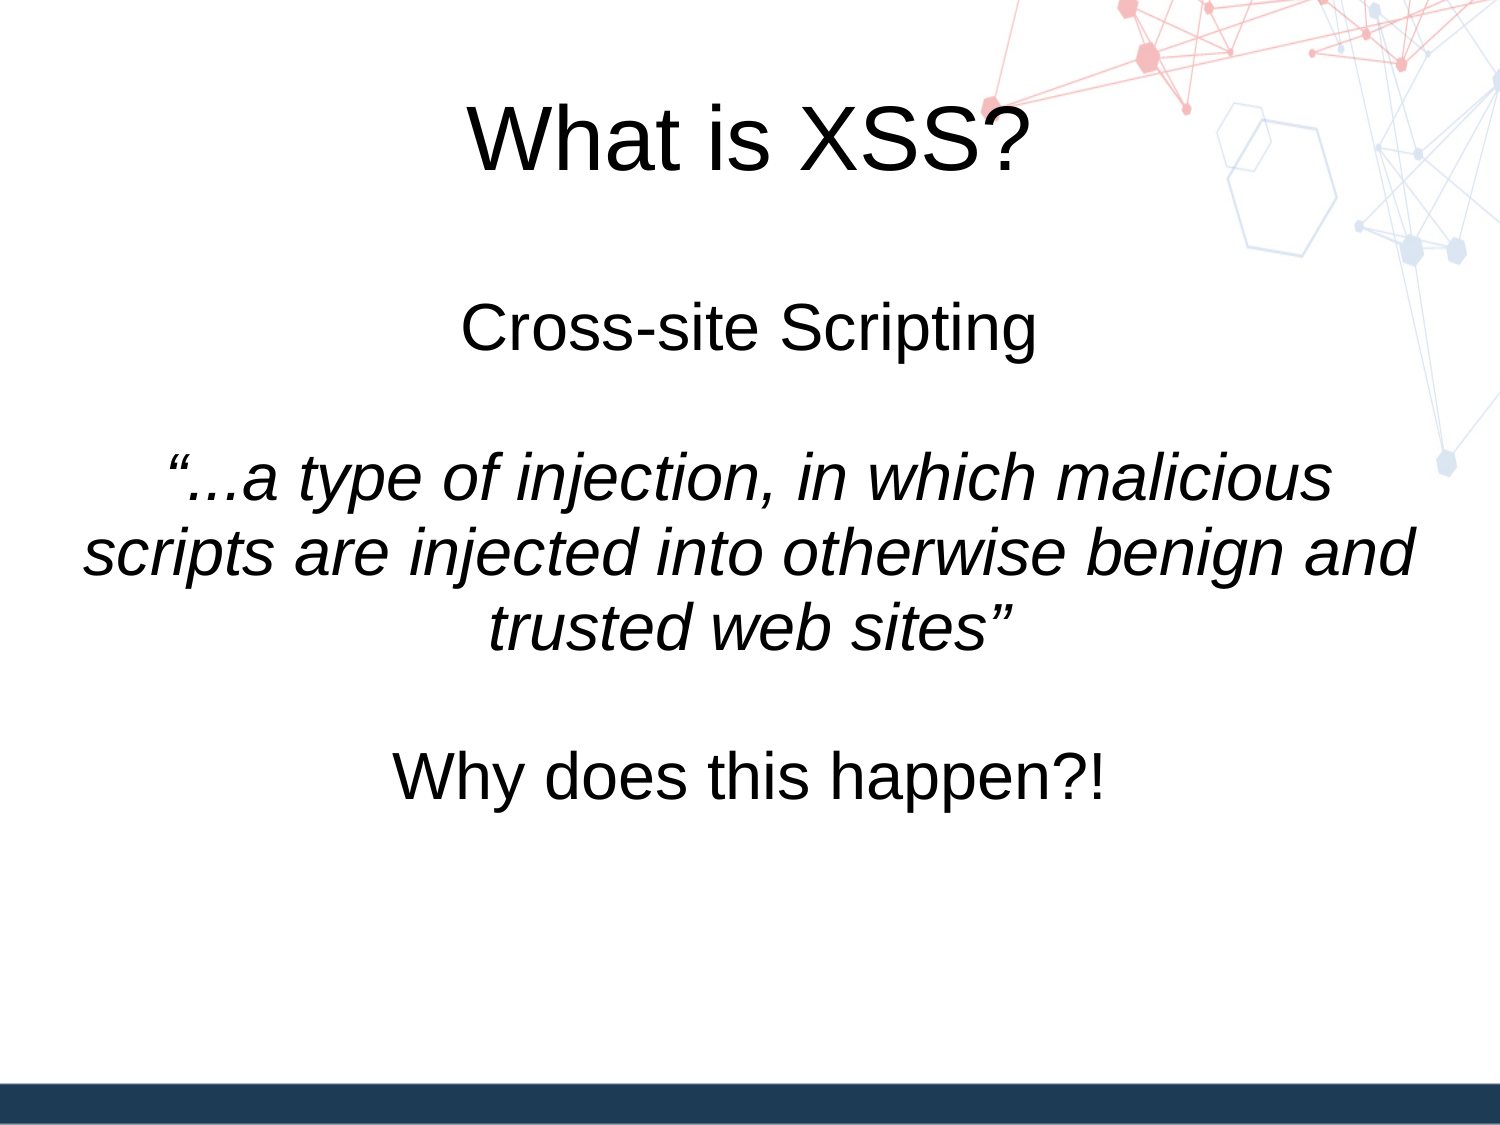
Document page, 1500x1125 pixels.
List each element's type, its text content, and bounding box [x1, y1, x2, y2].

title What is XSS? [75, 44, 1425, 233]
subtitle Cross-site Scripting “...a type of injection, in which malicious scripts are injected into otherwise benign and trusted web sites” Why does this happen?! [75, 233, 1425, 1113]
picture [0, 0, 1500, 1125]
